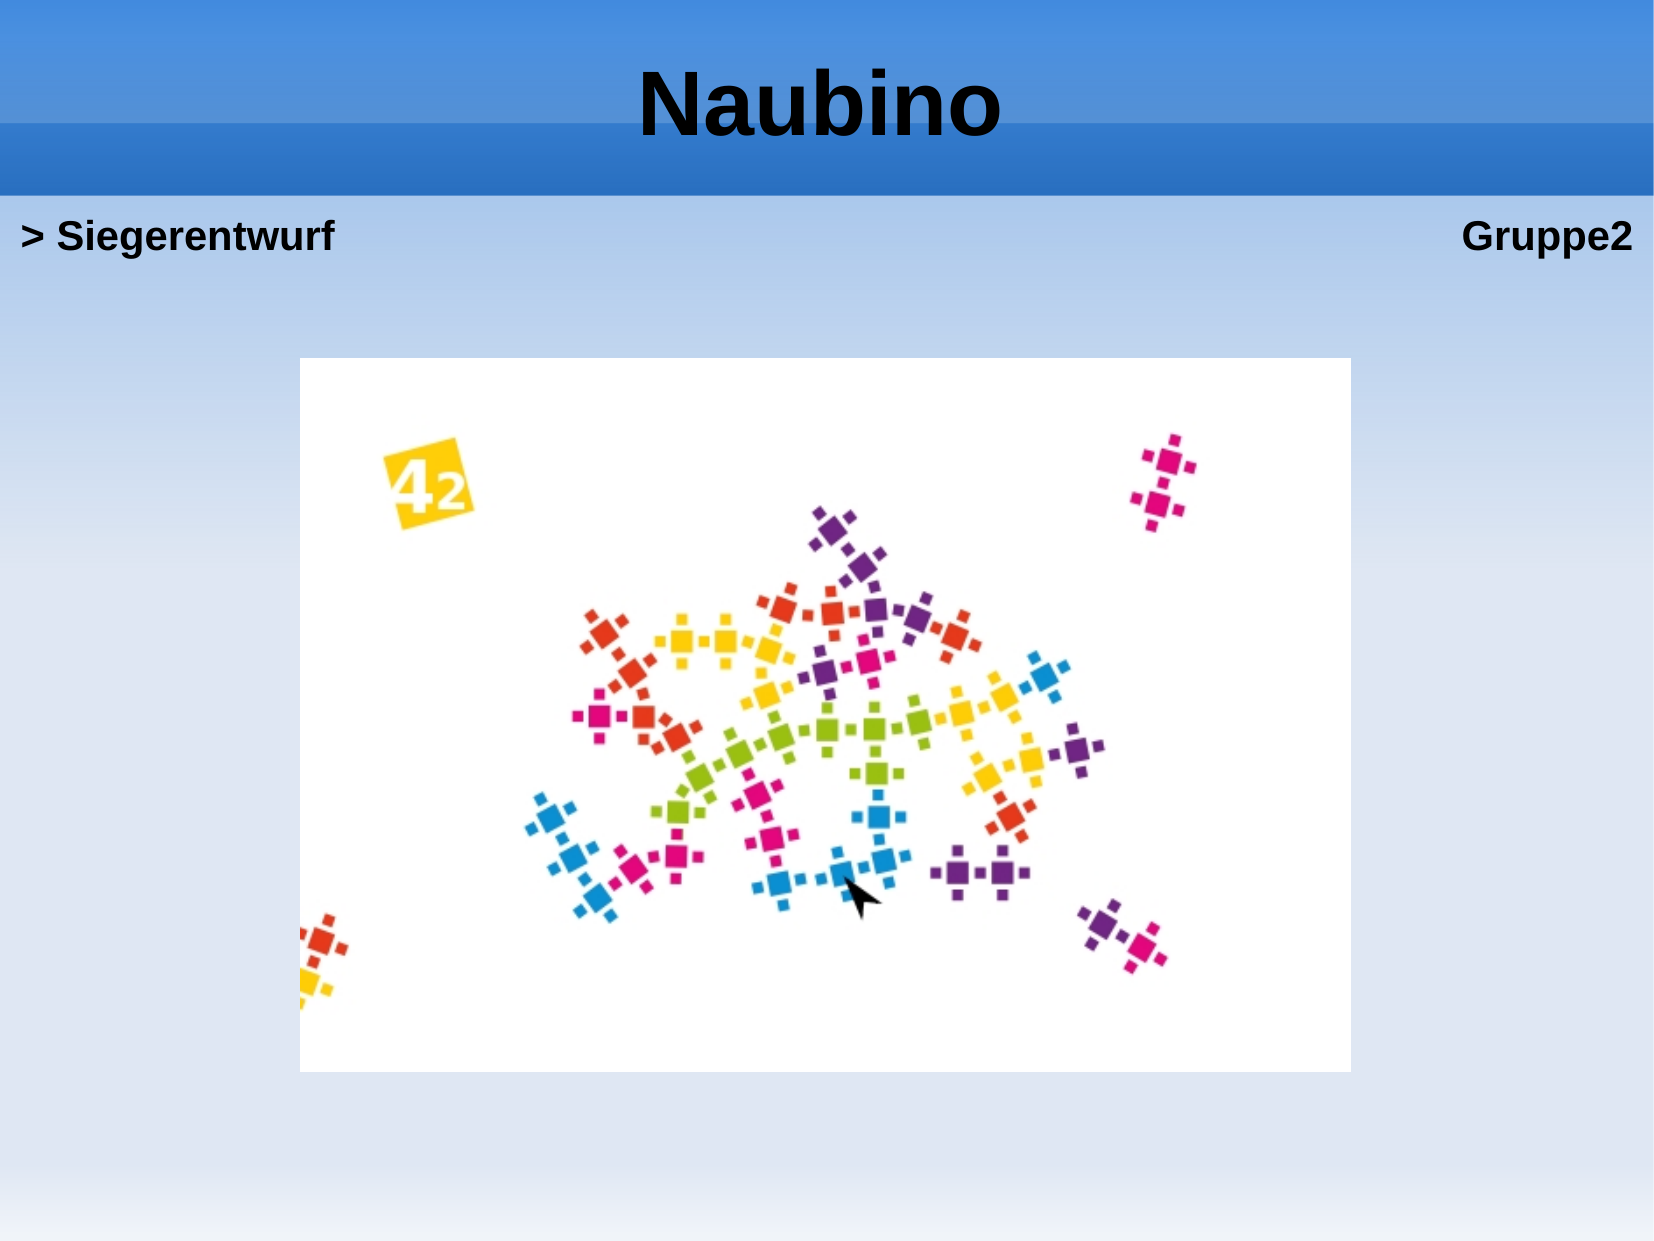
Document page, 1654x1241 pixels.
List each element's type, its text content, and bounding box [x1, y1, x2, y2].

picture [0, 0, 1654, 1241]
text_box > Siegerentwurf [5, 205, 351, 268]
title Naubino [76, 0, 1565, 208]
text_box Gruppe2 [1446, 205, 1649, 268]
